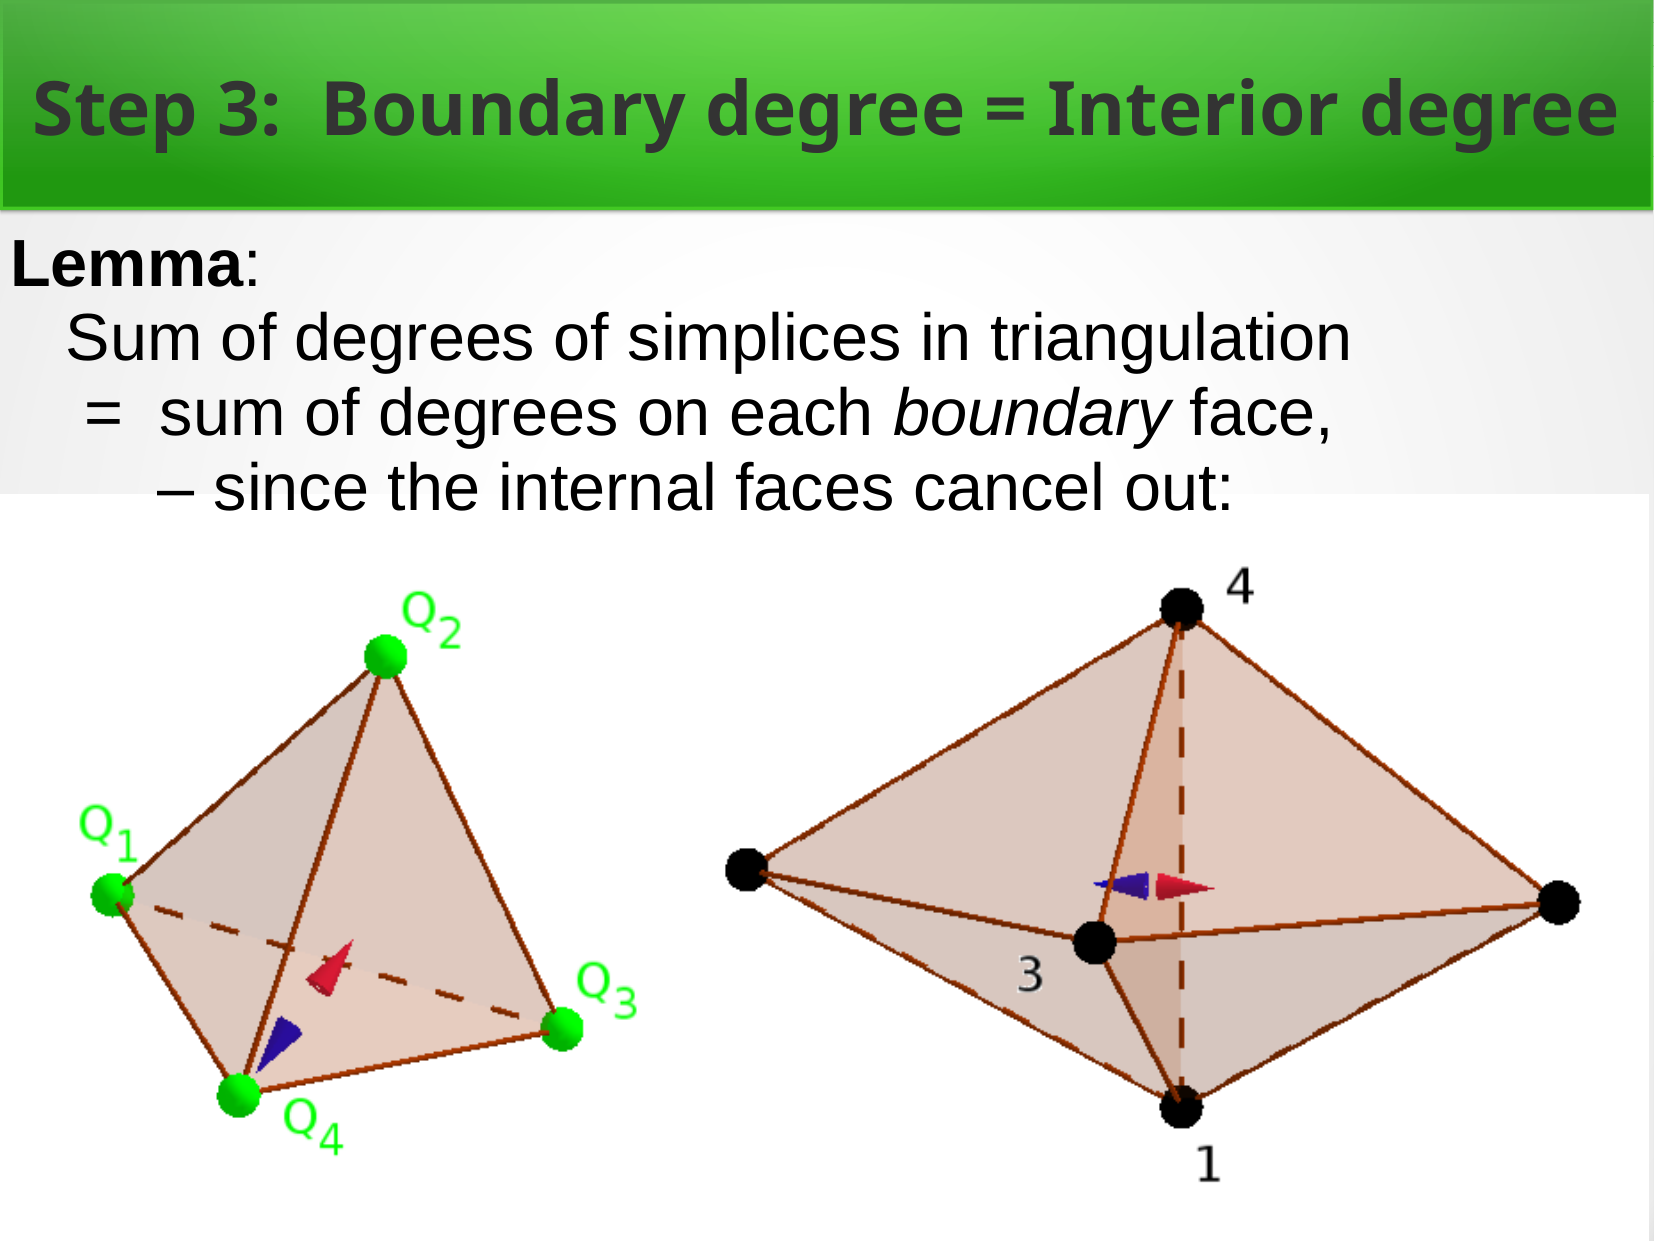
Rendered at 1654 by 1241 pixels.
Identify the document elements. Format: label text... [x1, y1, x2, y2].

title Step 3: Boundary degree = Interior degree [0, 0, 1654, 219]
text_box Lemma: Sum of degrees of simplices in triangulation = sum of degrees on each boundary face, – since the internal faces cancel out: [0, 218, 1649, 533]
picture [0, 533, 1649, 1241]
